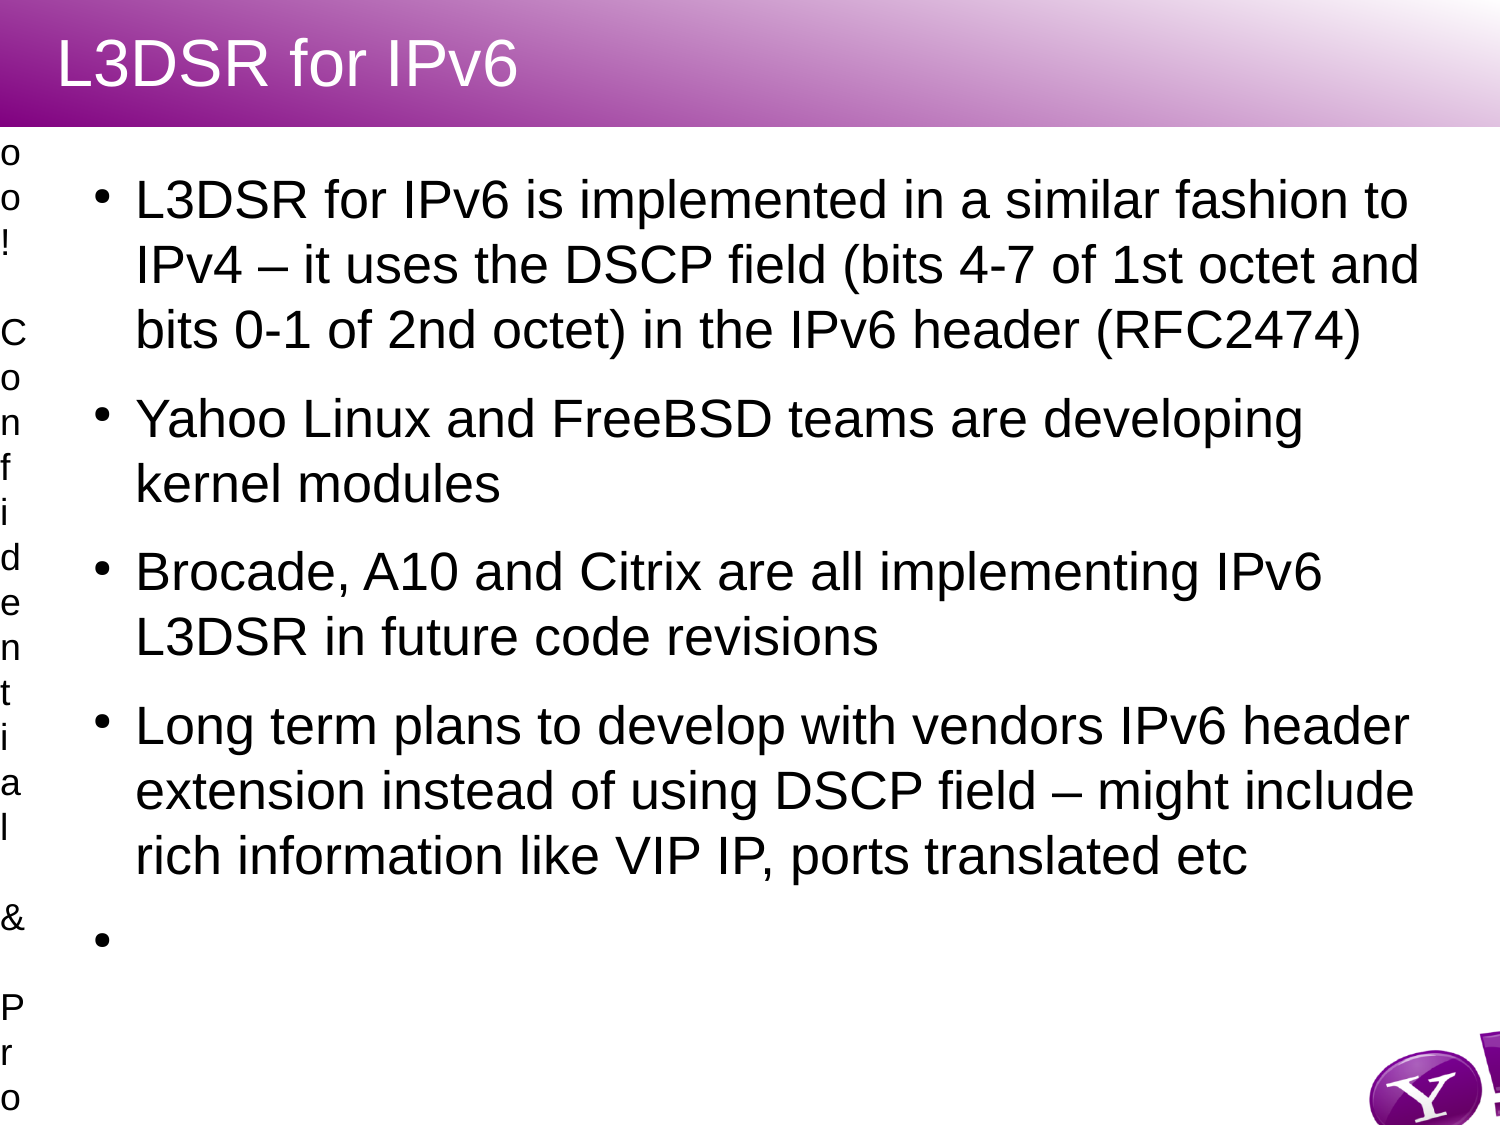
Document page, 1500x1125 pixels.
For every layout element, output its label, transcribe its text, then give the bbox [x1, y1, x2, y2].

title L3DSR for IPv6 [0, 0, 1500, 127]
list L3DSR for IPv6 is implemented in a similar fashion to IPv4 – it uses the DSCP field (bits 4-7 of 1st octet and bits 0-1 of 2nd octet) in the IPv6 header (RFC2474) Yahoo Linux and FreeBSD teams are developing kernel modules Brocade, A10 and Citrix are all implementing IPv6 L3DSR in future code revisions Long term plans to develop with vendors IPv6 header extension instead of using DSCP field – might include rich information like VIP IP, ports translated etc [78, 164, 1438, 1015]
picture [1366, 1027, 1500, 1125]
